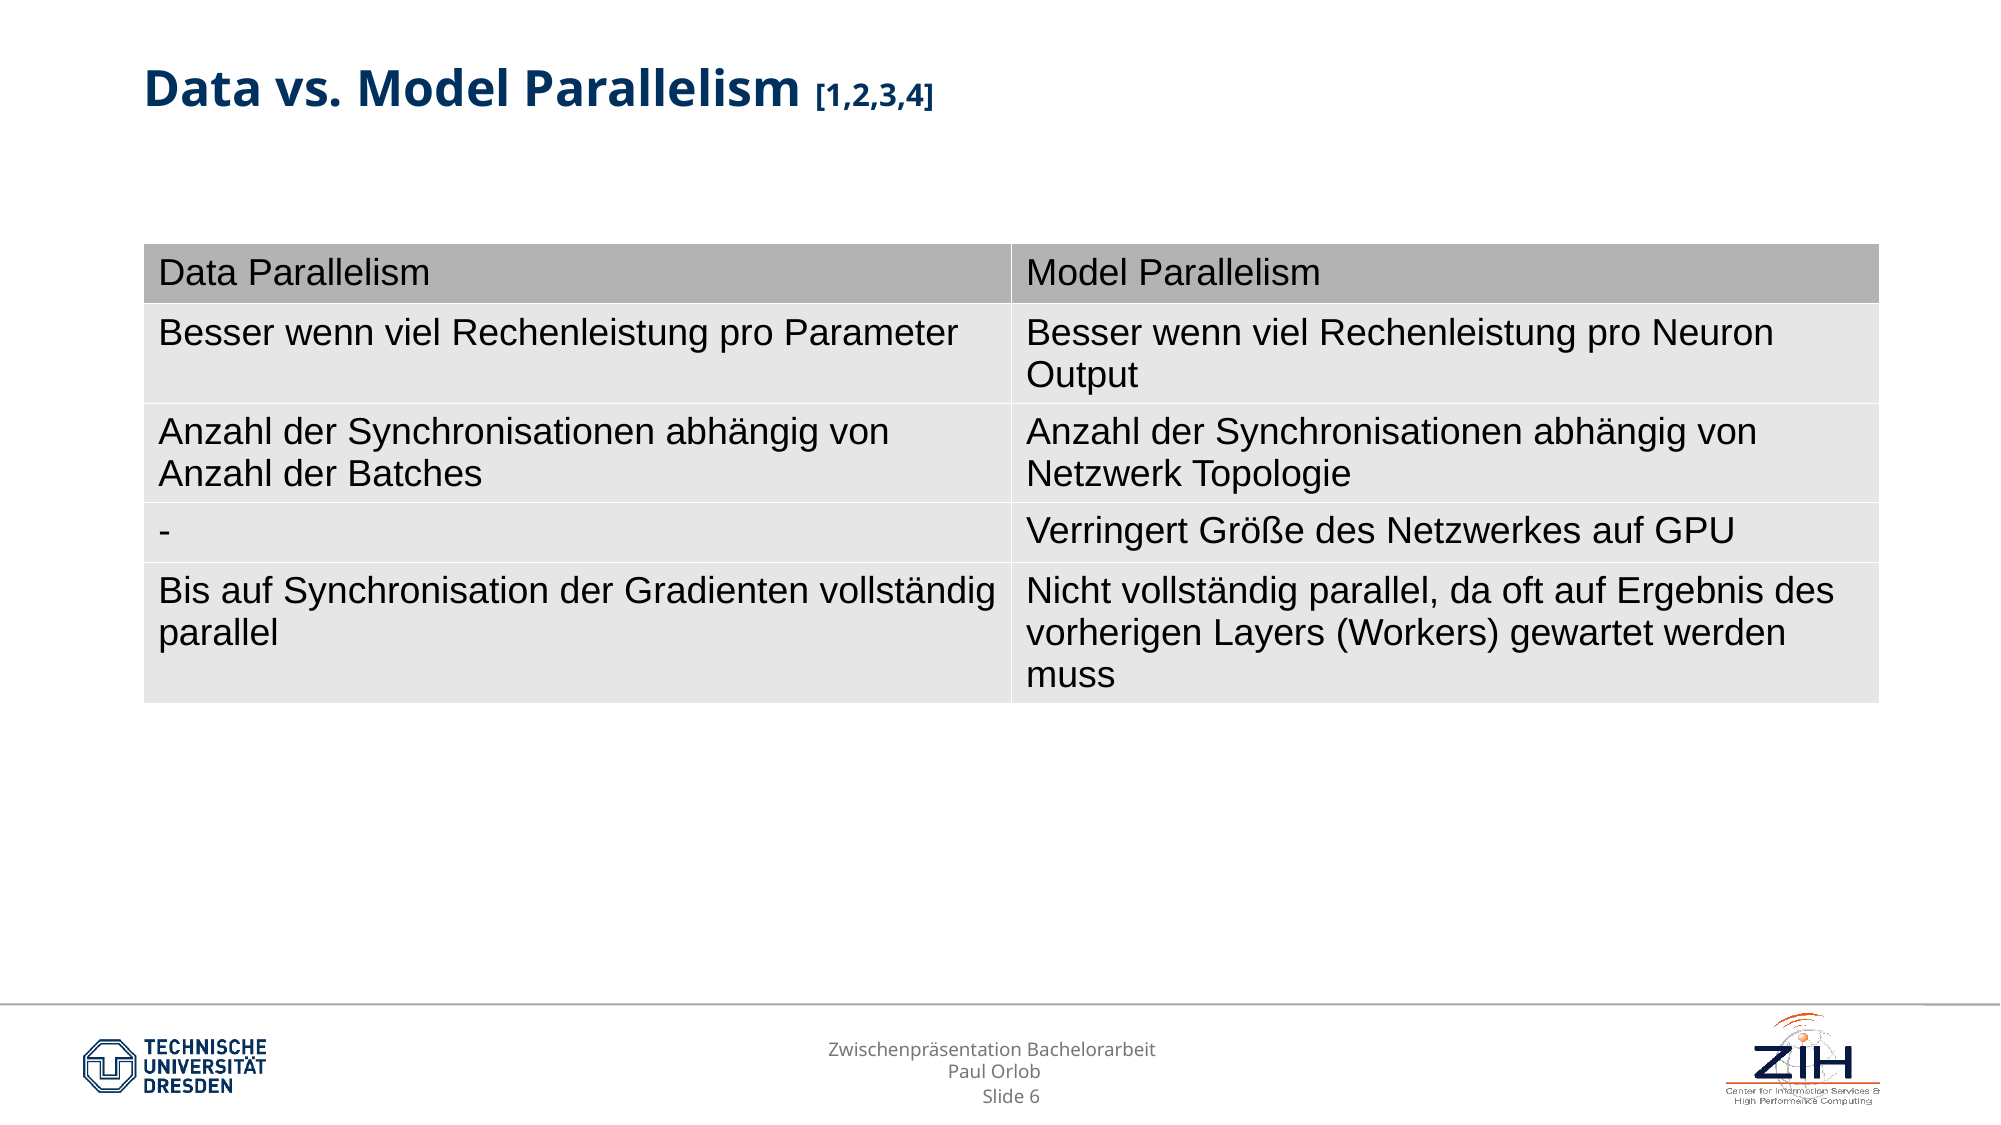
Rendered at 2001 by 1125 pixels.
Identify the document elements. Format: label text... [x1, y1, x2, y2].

table_cell Anzahl der Synchronisationen abhängig von Anzahl der Batches [144, 404, 1011, 502]
table_cell Anzahl der Synchronisationen abhängig von Netzwerk Topologie [1012, 404, 1879, 502]
title Data vs. Model Parallelism [1,2,3,4] [143, 56, 1880, 169]
table_cell Besser wenn viel Rechenleistung pro Parameter [144, 304, 1011, 403]
table_header Data Parallelism [144, 244, 1011, 303]
table_cell Bis auf Synchronisation der Gradienten vollständig parallel [144, 563, 1011, 703]
table_cell - [144, 503, 1011, 562]
table_header Model Parallelism [1012, 244, 1879, 303]
picture [1726, 1013, 1880, 1105]
table_cell Verringert Größe des Netzwerkes auf GPU [1012, 503, 1879, 562]
table_cell Besser wenn viel Rechenleistung pro Neuron Output [1012, 304, 1879, 403]
picture [83, 1039, 266, 1093]
table_cell Nicht vollständig parallel, da oft auf Ergebnis des vorherigen Layers (Workers) gewartet werden muss [1012, 563, 1879, 703]
